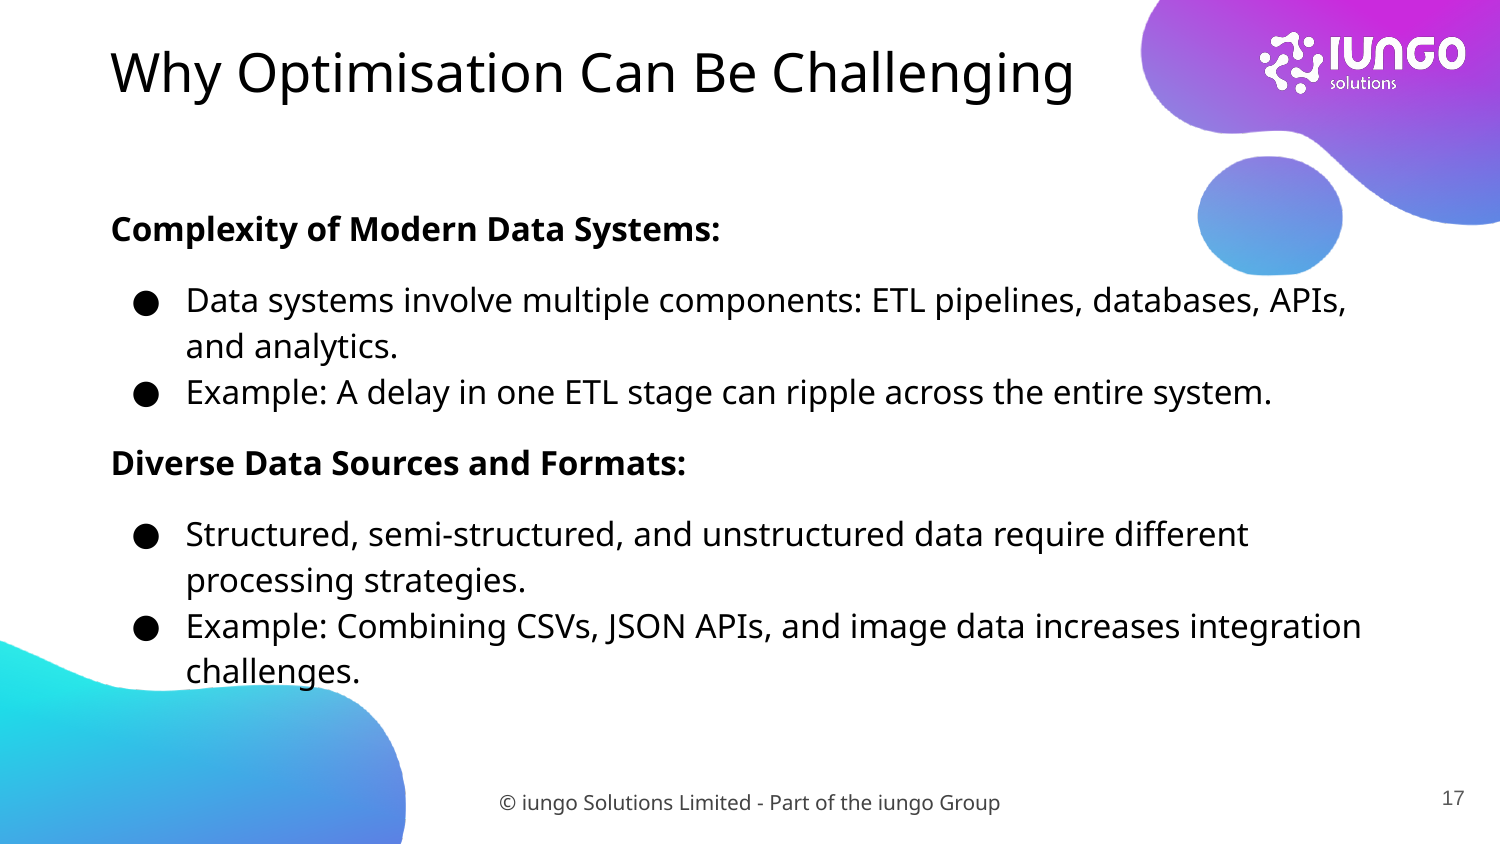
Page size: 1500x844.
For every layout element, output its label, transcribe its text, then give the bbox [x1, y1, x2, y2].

title Why Optimisation Can Be Challenging [95, 13, 1143, 108]
list Complexity of Modern Data Systems: Data systems involve multiple components: ETL pipelines, databases, APIs, and analytics. Example: A delay in one ETL stage can ripple across the entire system. Diverse Data Sources and Formats: Structured, semi-structured, and unstructured data require different processing strategies. Example: Combining CSVs, JSON APIs, and image data increases integration challenges. [95, 187, 1390, 672]
picture [0, 0, 1500, 844]
slide_number <number> [1389, 764, 1480, 830]
